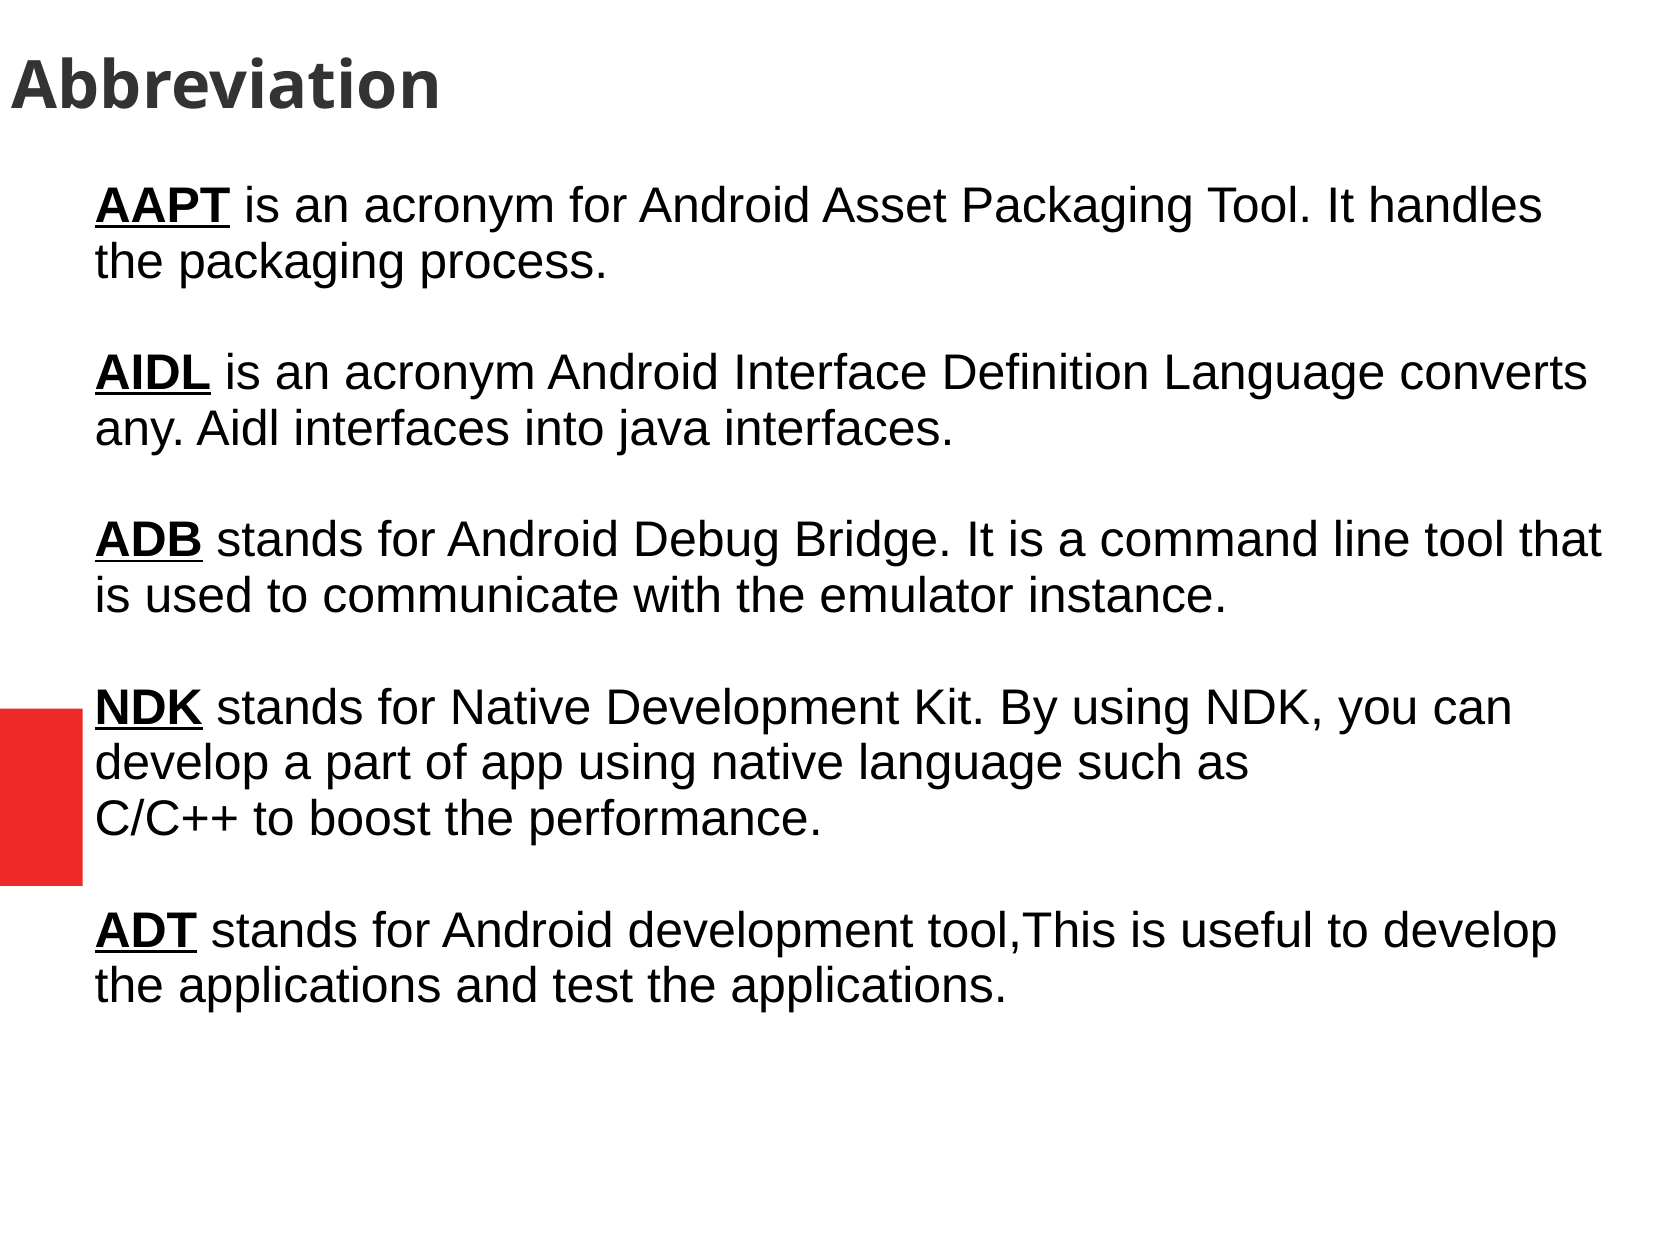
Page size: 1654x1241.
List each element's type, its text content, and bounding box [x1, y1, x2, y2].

subtitle AAPT is an acronym for Android Asset Packaging Tool. It handles the packaging process. AIDL is an acronym Android Interface Definition Language converts any. Aidl interfaces into java interfaces. ADB stands for Android Debug Bridge. It is a command line tool that is used to communicate with the emulator instance. NDK stands for Native Development Kit. By using NDK, you can develop a part of app using native language such as C/C++ to boost the performance. ADT stands for Android development tool,This is useful to develop the applications and test the applications. [94, 177, 1607, 1205]
title Abbreviation [11, 11, 1418, 154]
